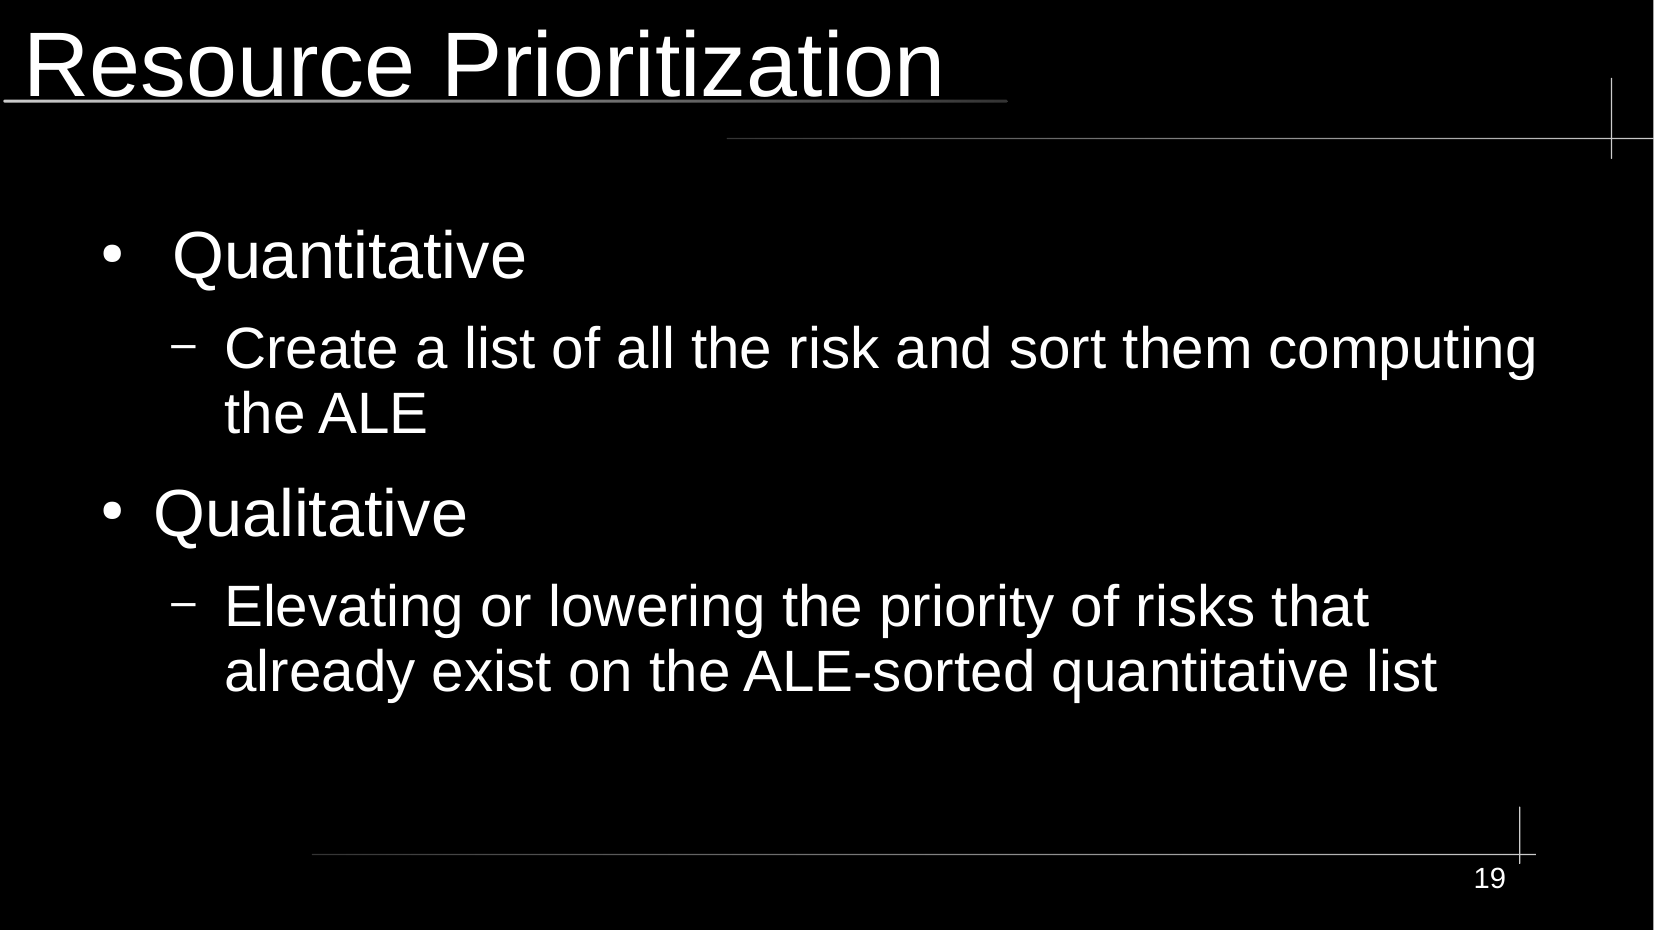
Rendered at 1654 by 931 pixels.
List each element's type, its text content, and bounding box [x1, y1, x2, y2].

title Resource Prioritization [23, 11, 1589, 119]
list Quantitative Create a list of all the risk and sort them computing the ALE Qualitative Elevating or lowering the priority of risks that already exist on the ALE-sorted quantitative list [82, 217, 1571, 851]
